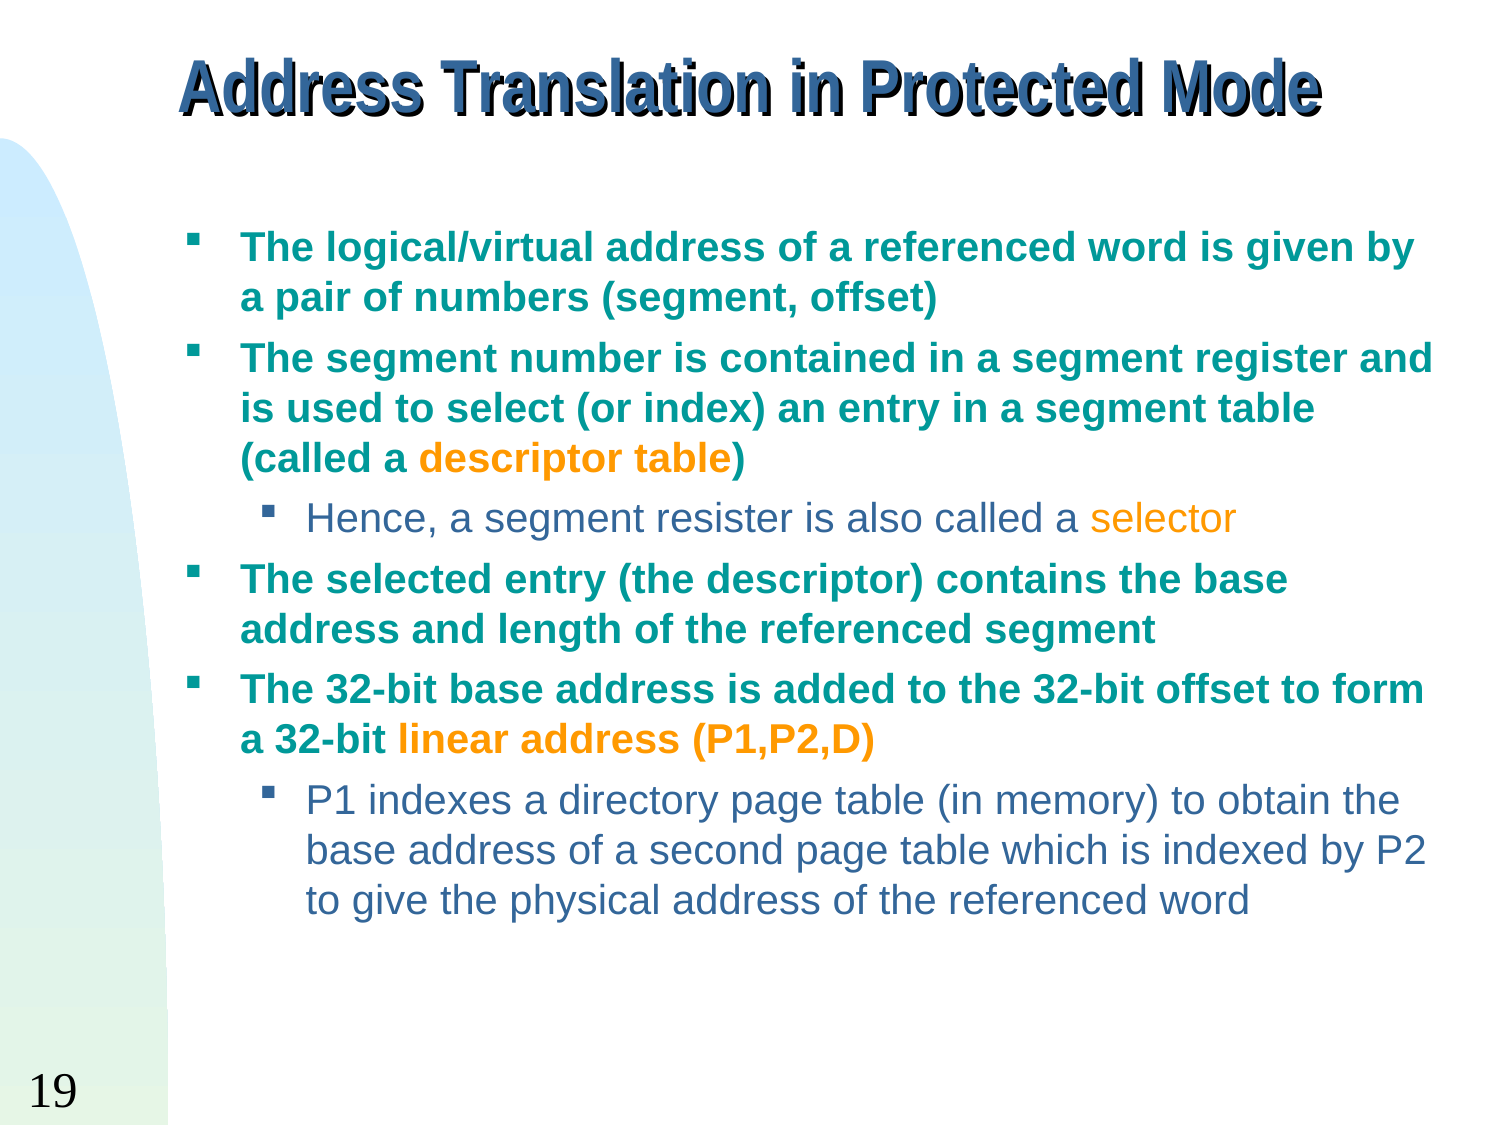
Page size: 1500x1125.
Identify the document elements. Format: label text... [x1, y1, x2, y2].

title Address Translation in Protected Mode [162, 24, 1456, 163]
list The logical/virtual address of a referenced word is given by a pair of numbers (segment, offset) The segment number is contained in a segment register and is used to select (or index) an entry in a segment table (called a descriptor table) Hence, a segment resister is also called a selector The selected entry (the descriptor) contains the base address and length of the referenced segment The 32-bit base address is added to the 32-bit offset to form a 32-bit linear address (P1,P2,D) P1 indexes a directory page table (in memory) to obtain the base address of a second page table which is indexed by P2 to give the physical address of the referenced word [168, 212, 1463, 1025]
